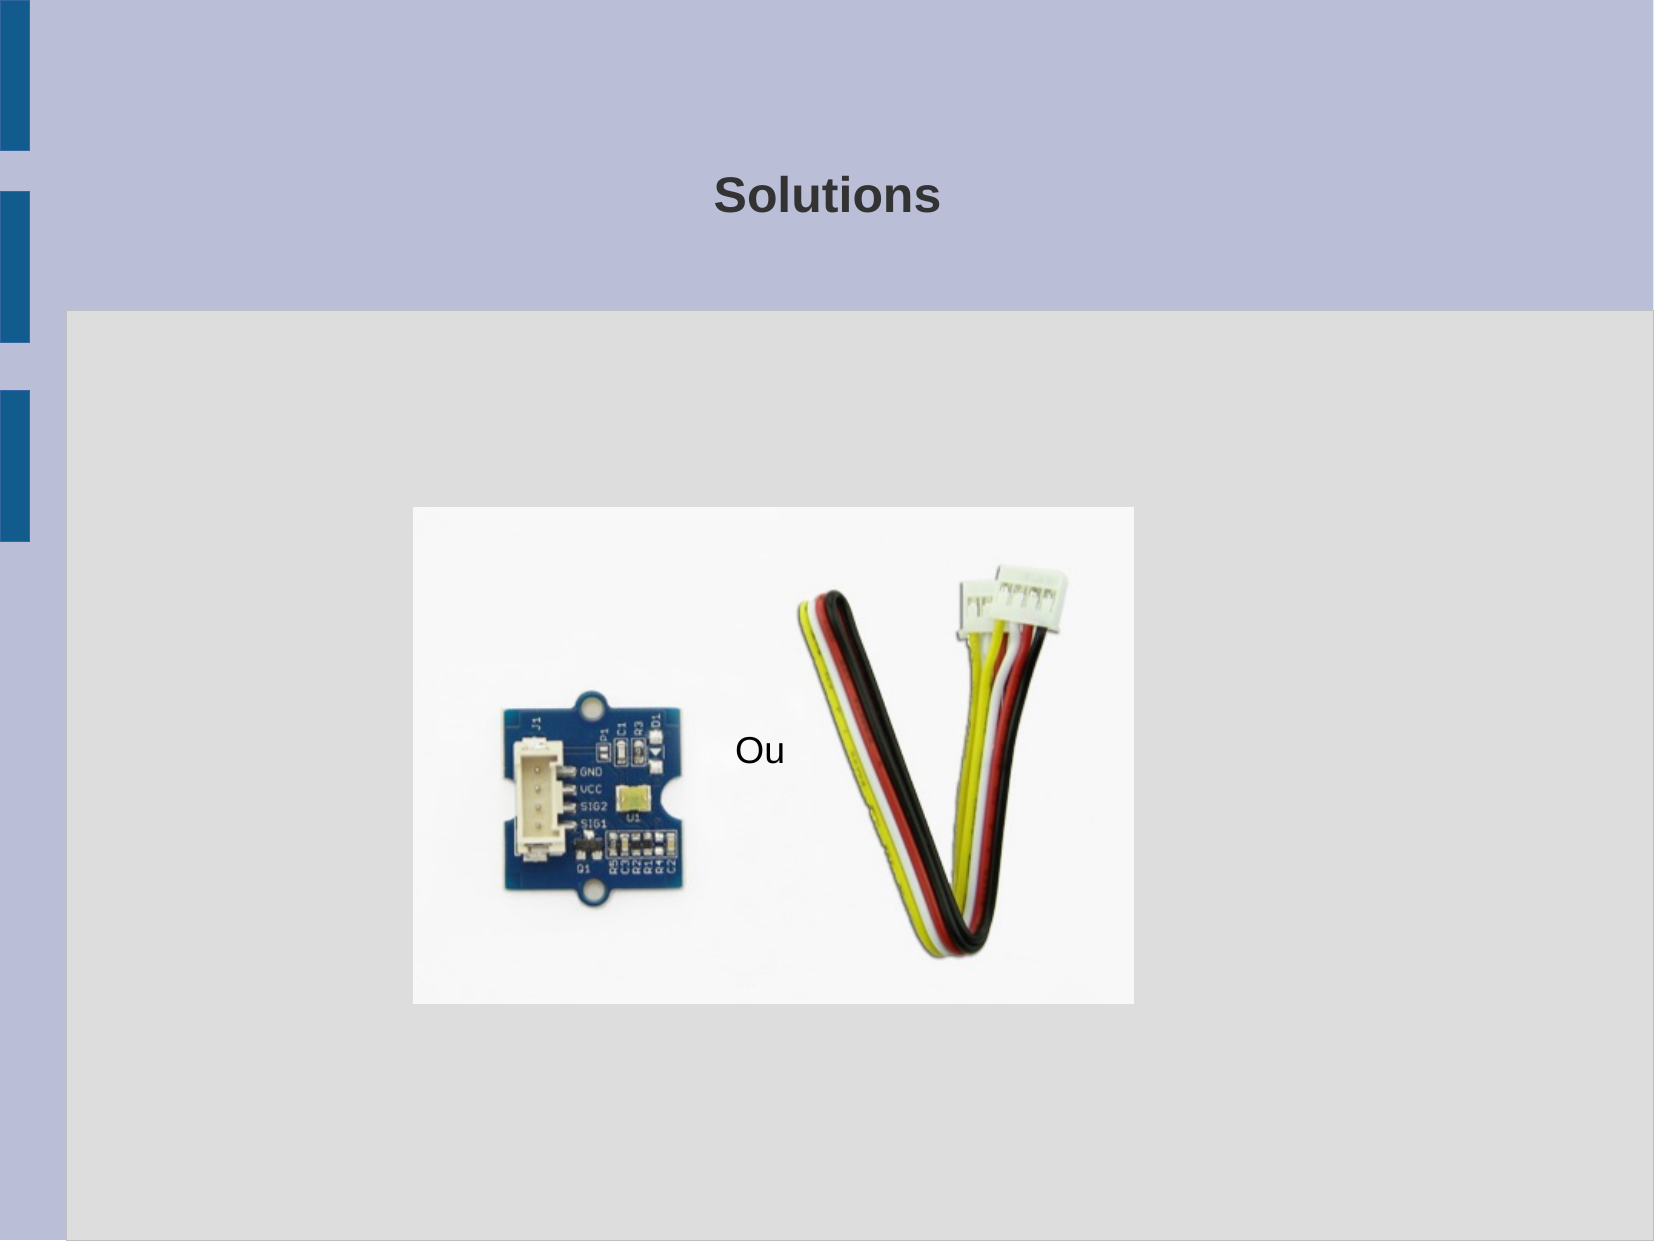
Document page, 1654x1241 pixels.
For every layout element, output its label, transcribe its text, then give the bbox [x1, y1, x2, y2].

title Solutions [121, 91, 1534, 299]
text_box Ou [720, 722, 898, 780]
picture [413, 507, 1134, 1004]
